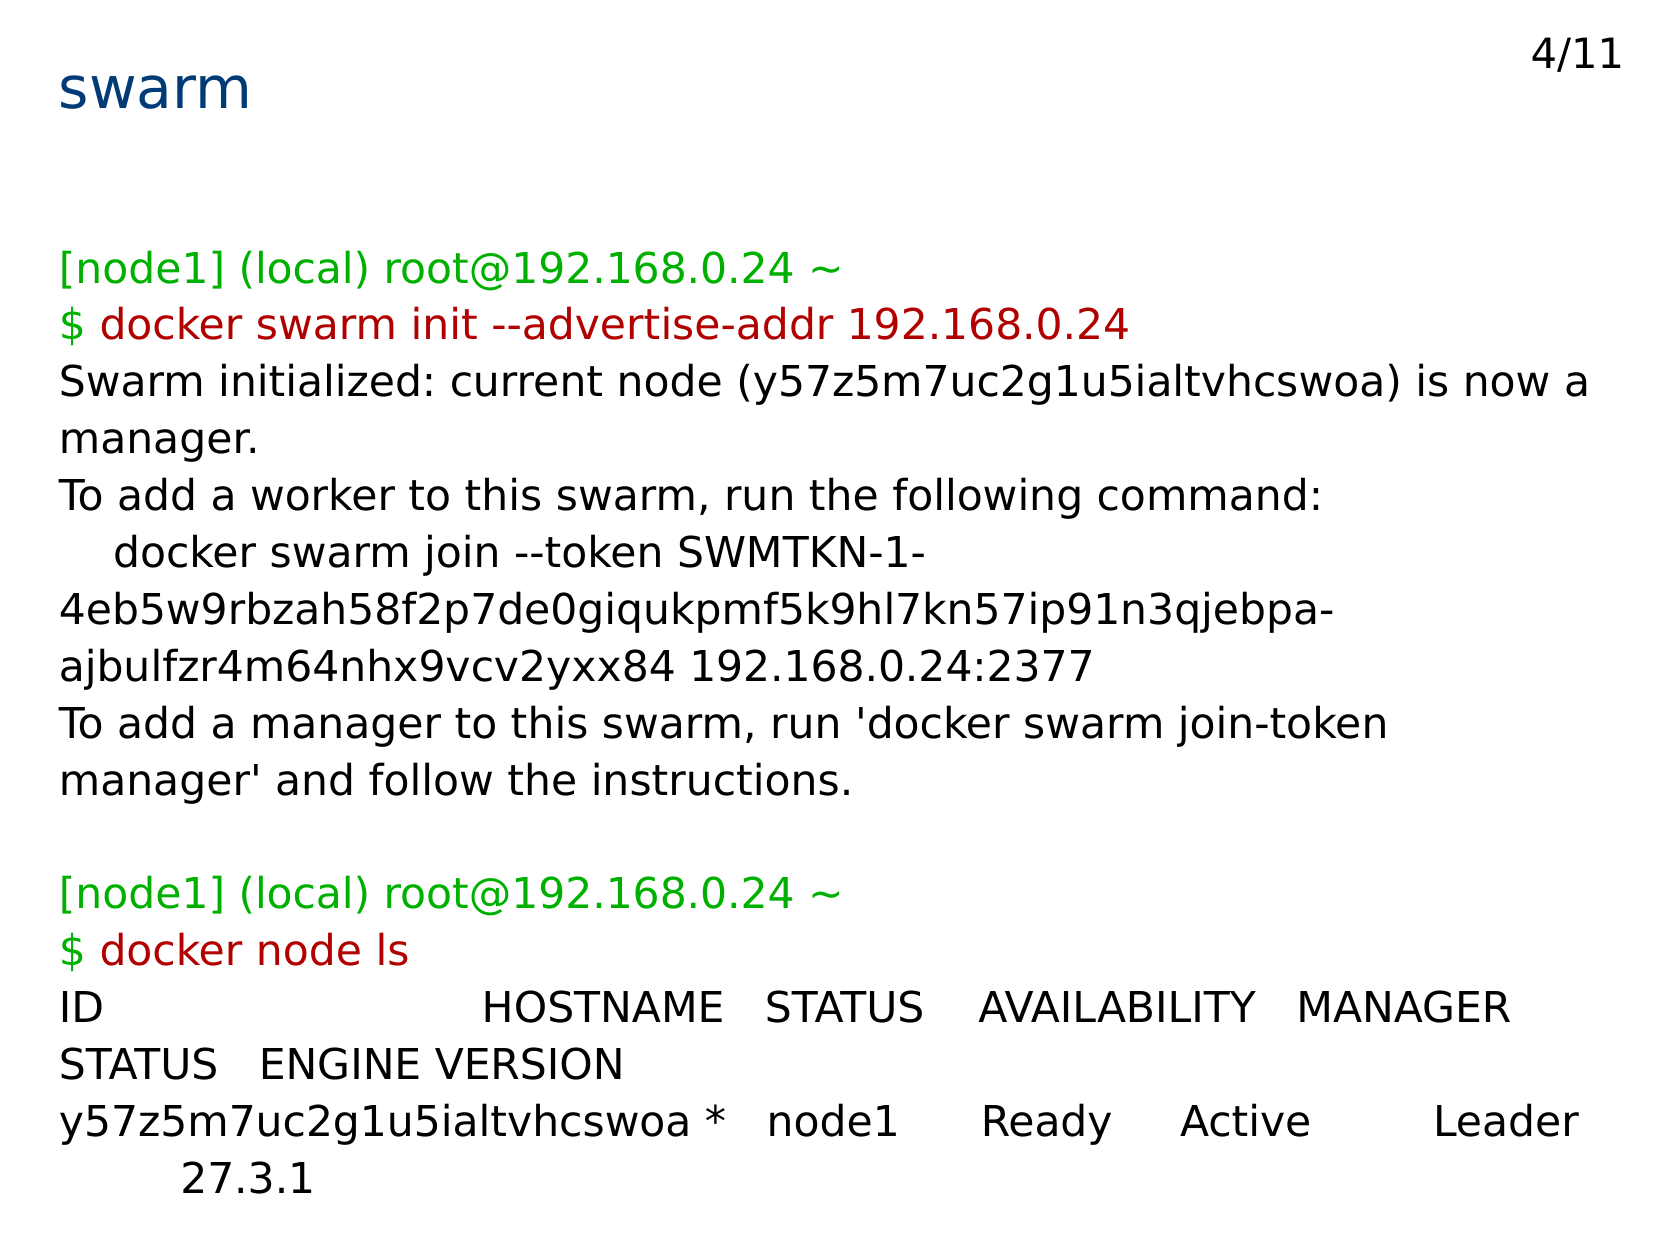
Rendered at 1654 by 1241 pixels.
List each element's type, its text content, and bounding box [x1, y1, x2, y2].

list [node1] (local) root@192.168.0.24 ~ $ docker swarm init --advertise-addr 192.168.0.24 Swarm initialized: current node (y57z5m7uc2g1u5ialtvhcswoa) is now a manager. To add a worker to this swarm, run the following command: docker swarm join --token SWMTKN-1-4eb5w9rbzah58f2p7de0giqukpmf5k9hl7kn57ip91n3qjebpa-ajbulfzr4m64nhx9vcv2yxx84 192.168.0.24:2377 To add a manager to this swarm, run 'docker swarm join-token manager' and follow the instructions. [node1] (local) root@192.168.0.24 ~ $ docker node ls ID HOSTNAME STATUS AVAILABILITY MANAGER STATUS ENGINE VERSION y57z5m7uc2g1u5ialtvhcswoa * node1 Ready Active Leader 27.3.1 [59, 236, 1595, 1211]
title swarm [59, 29, 1506, 148]
